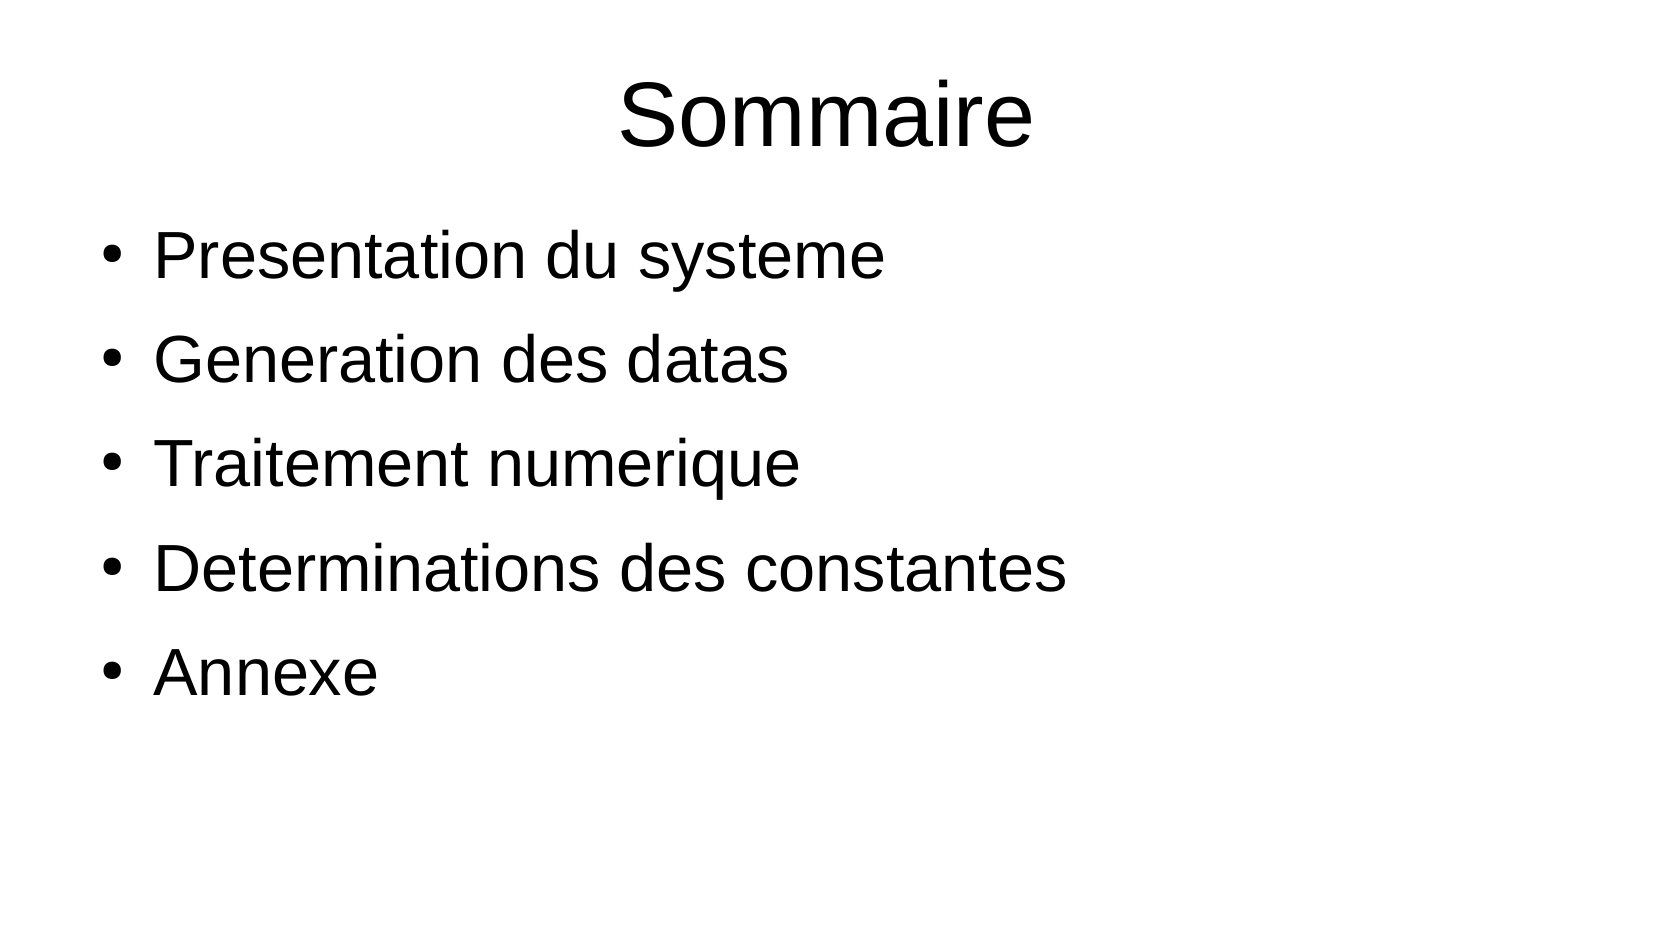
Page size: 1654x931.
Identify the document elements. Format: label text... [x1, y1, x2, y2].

title Sommaire [82, 37, 1571, 193]
list Presentation du systeme Generation des datas Traitement numerique Determinations des constantes Annexe [82, 217, 1571, 758]
